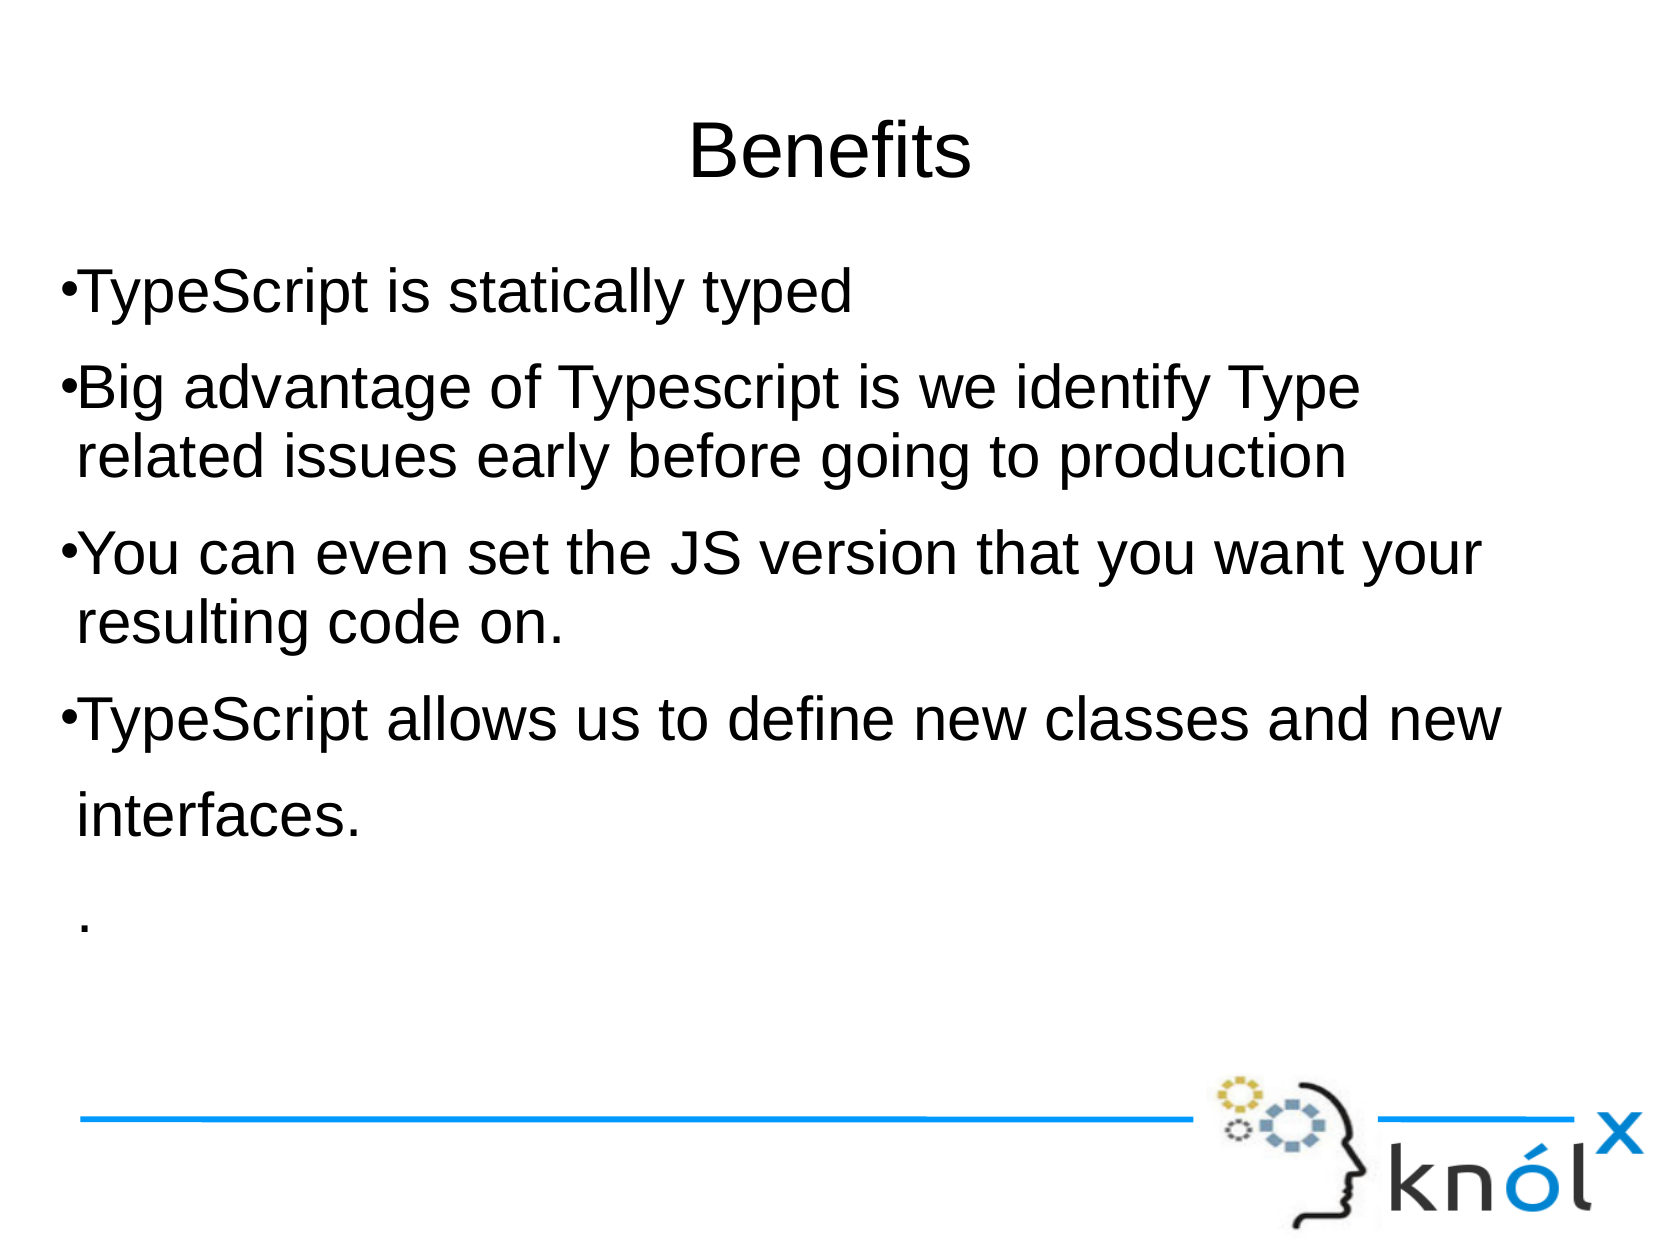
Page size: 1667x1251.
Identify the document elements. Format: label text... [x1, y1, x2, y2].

picture [1205, 1073, 1655, 1239]
title Benefits [83, 49, 1578, 253]
list TypeScript is statically typed Big advantage of Typescript is we identify Type related issues early before going to production You can even set the JS version that you want your resulting code on. TypeScript allows us to define new classes and new interfaces. . [59, 252, 1520, 972]
